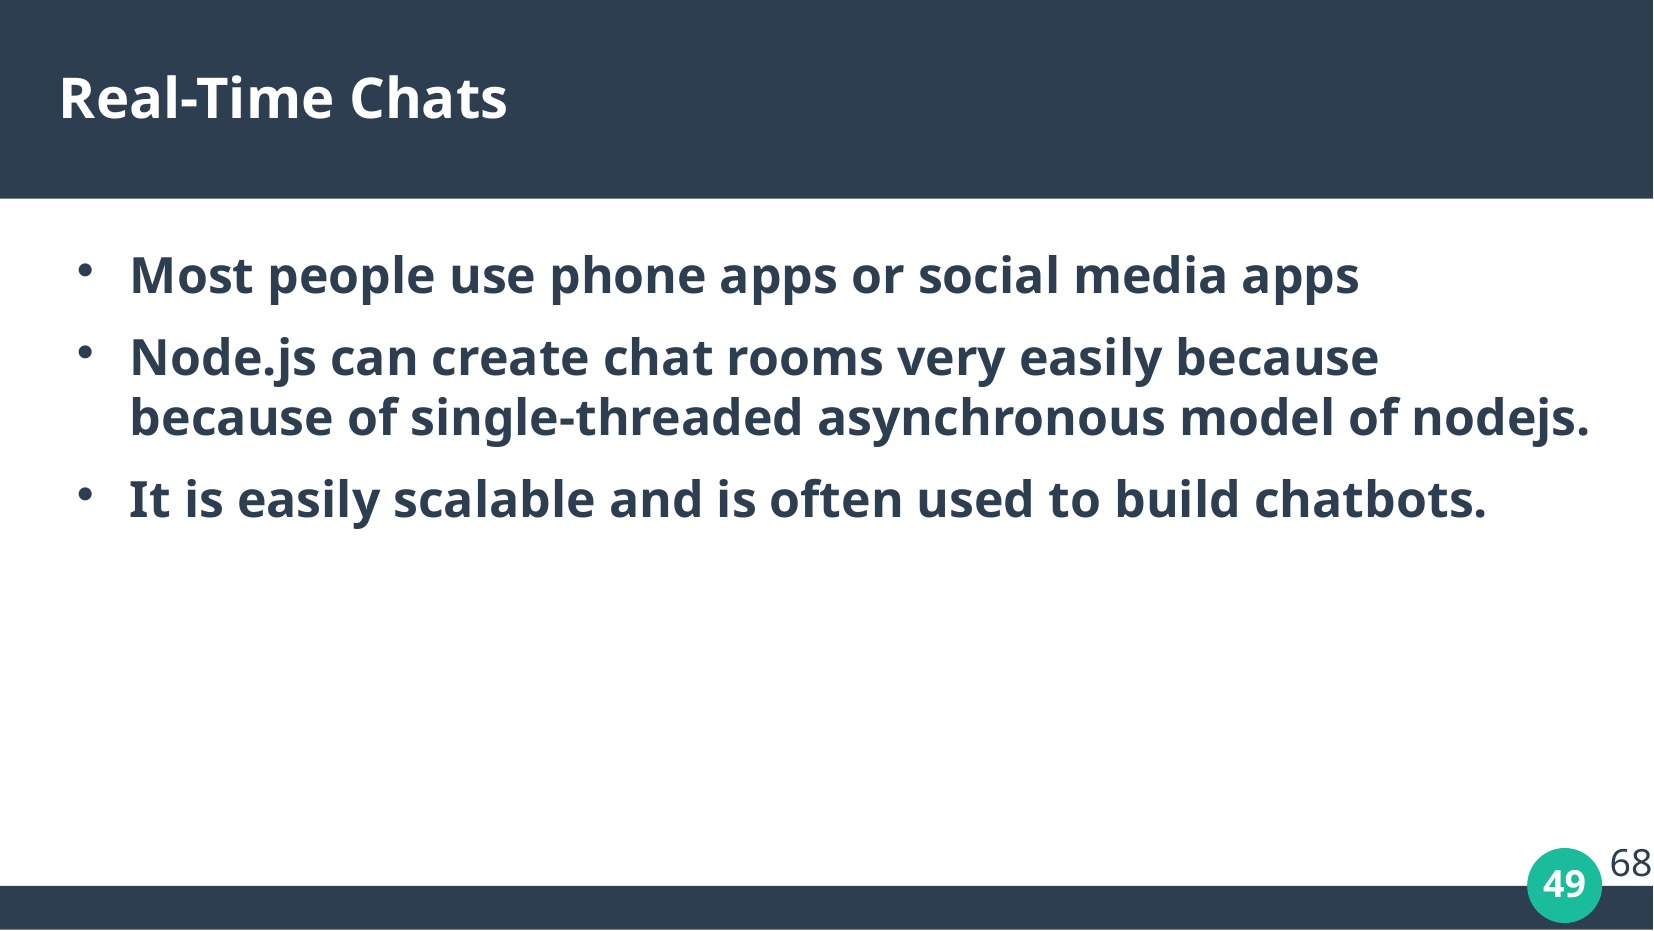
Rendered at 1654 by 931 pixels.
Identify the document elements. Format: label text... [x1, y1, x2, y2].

text_box 68 [1588, 830, 1654, 899]
title Real-Time Chats [59, 37, 1594, 155]
list Most people use phone apps or social media apps Node.js can create chat rooms very easily because because of single-threaded asynchronous model of nodejs. It is easily scalable and is often used to build chatbots. [59, 243, 1594, 864]
